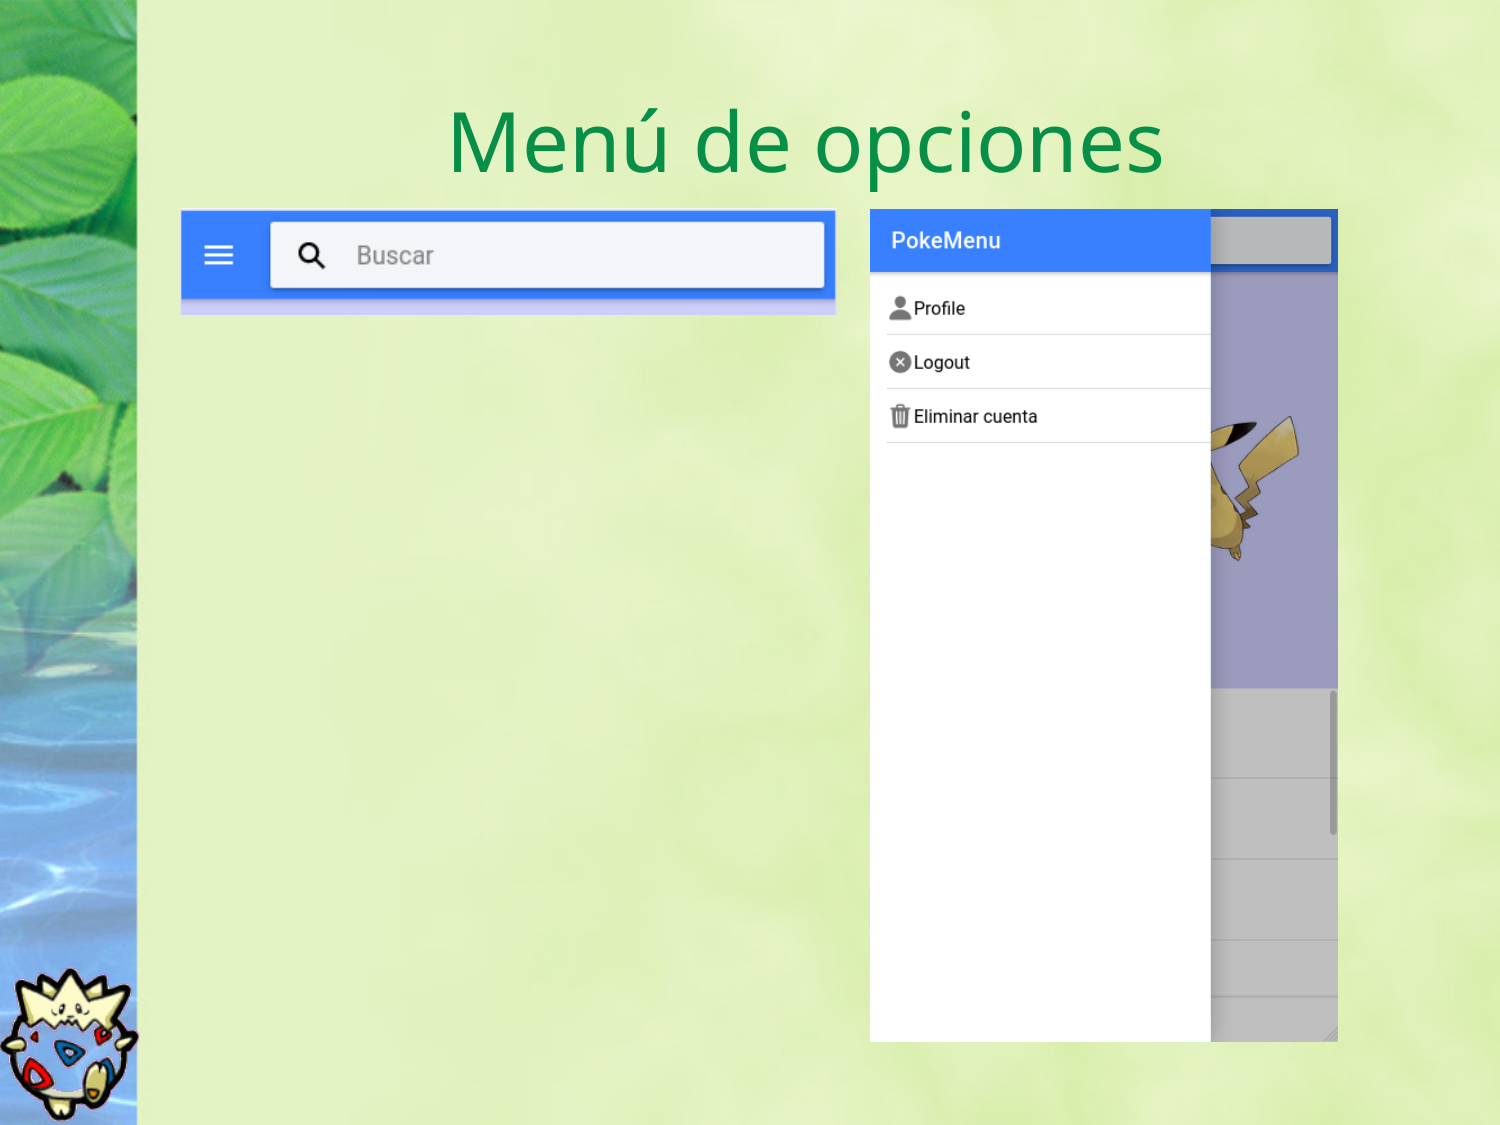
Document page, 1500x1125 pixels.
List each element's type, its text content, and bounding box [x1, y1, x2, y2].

title Menú de opciones [187, 45, 1425, 233]
picture [0, 0, 1500, 1125]
